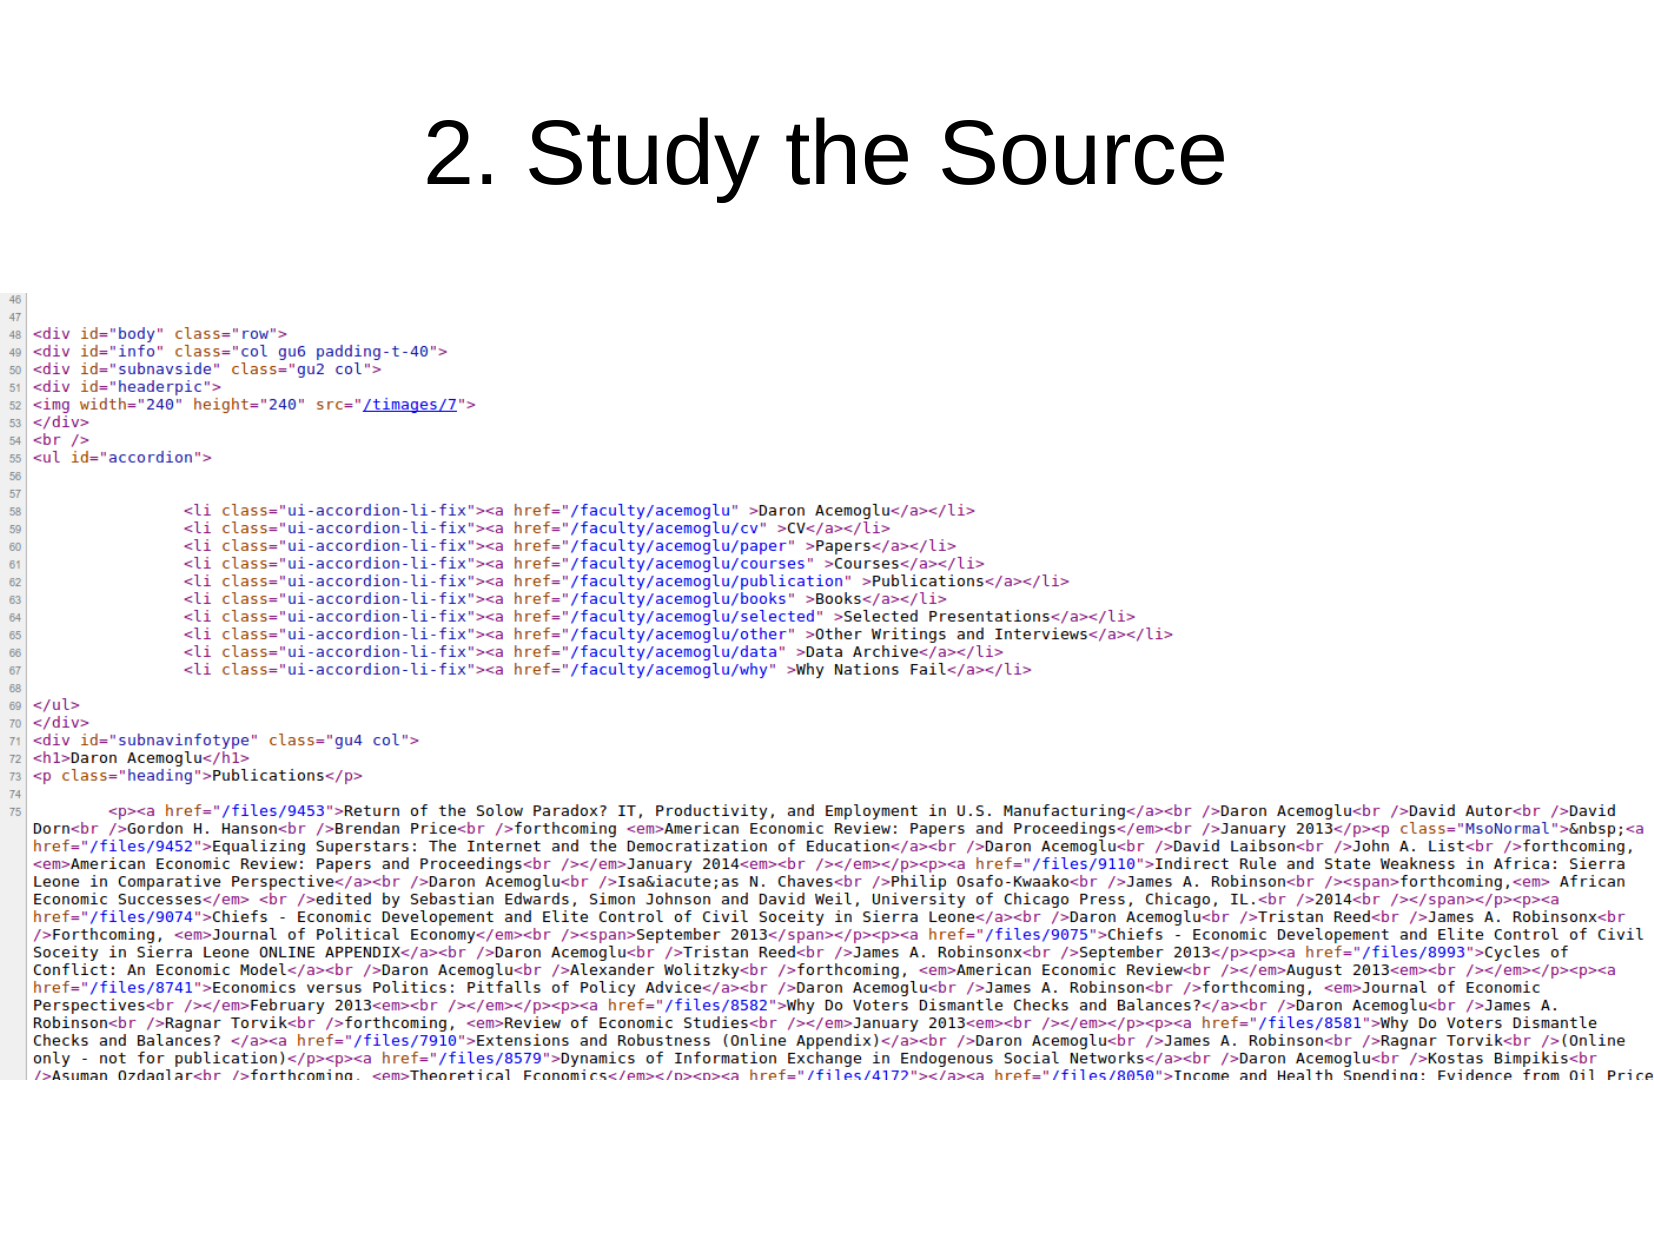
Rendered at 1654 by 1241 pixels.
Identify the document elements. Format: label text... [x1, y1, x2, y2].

title 2. Study the Source [82, 49, 1571, 257]
picture [0, 293, 1654, 1081]
